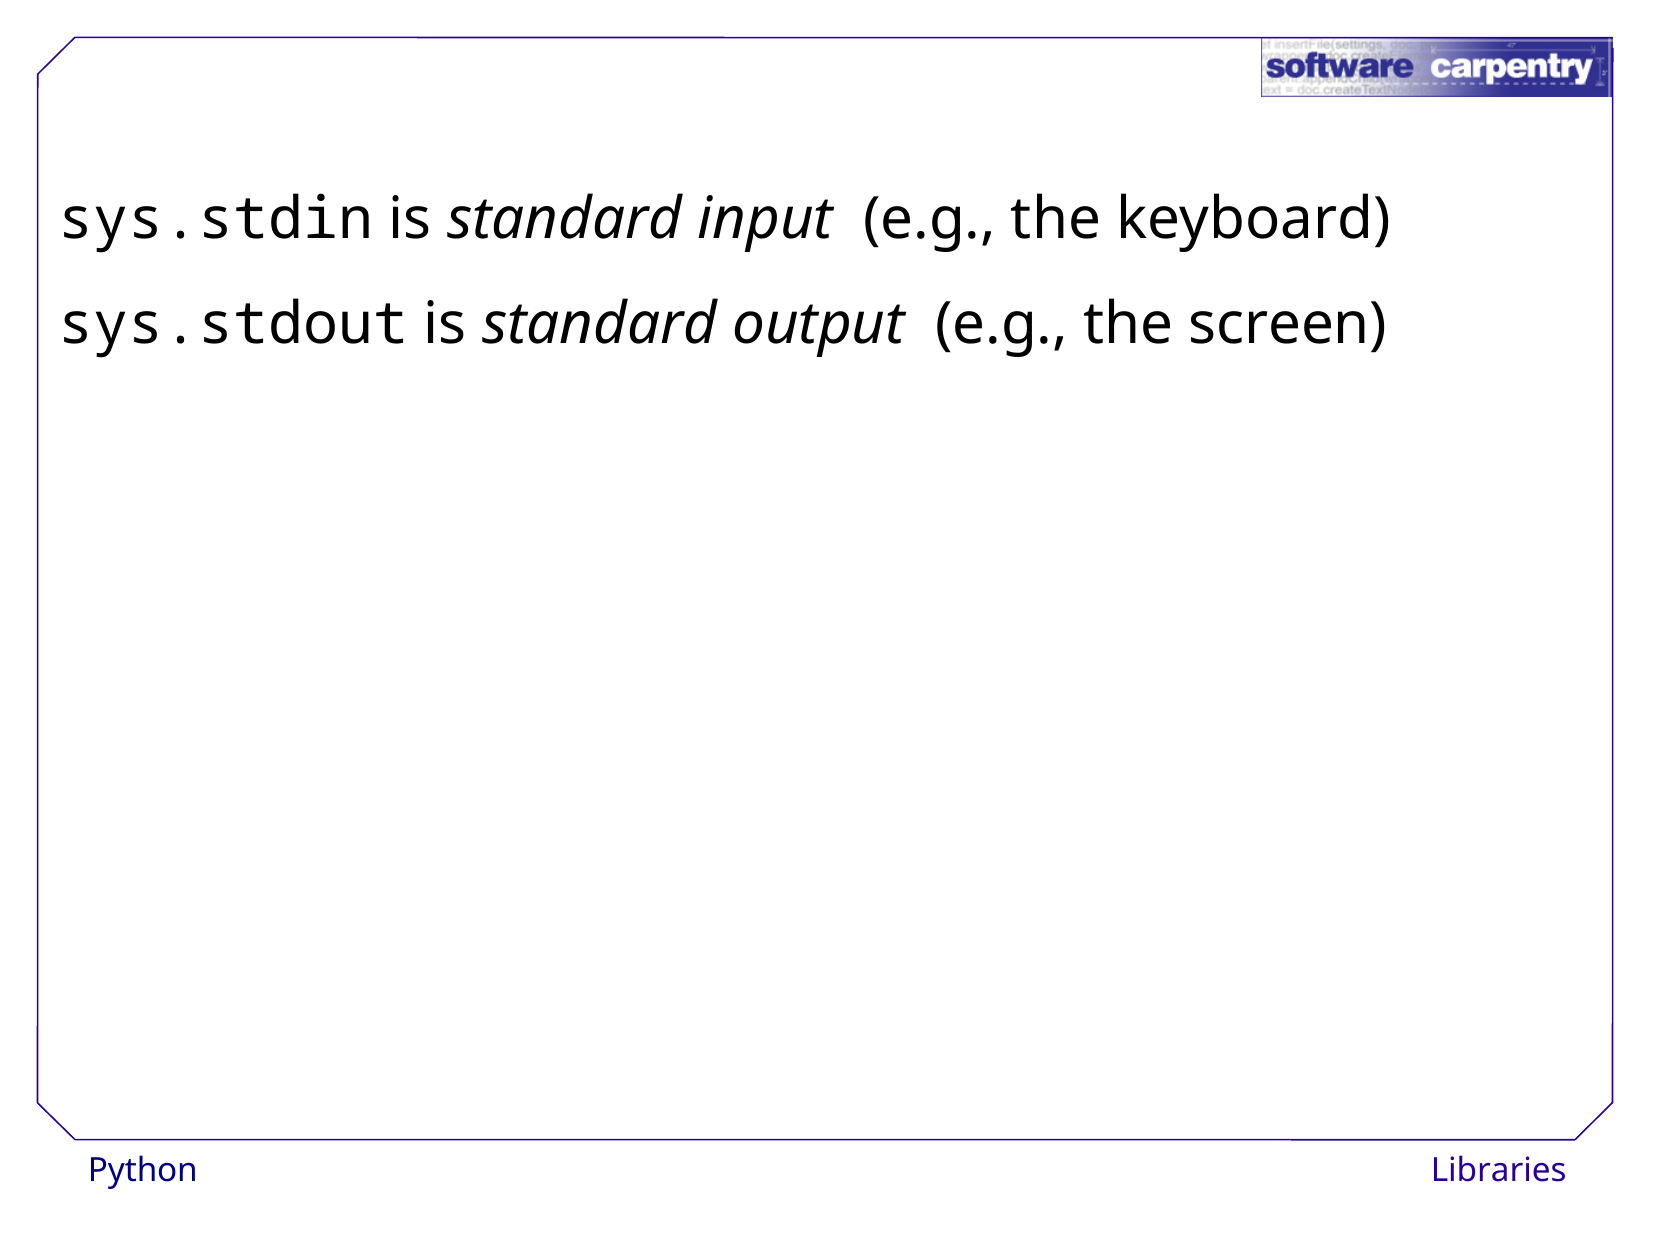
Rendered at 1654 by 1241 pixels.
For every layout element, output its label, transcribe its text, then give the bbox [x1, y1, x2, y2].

picture [1261, 39, 1613, 97]
text_box sys.stdin is standard input (e.g., the keyboard) sys.stdout is standard output (e.g., the screen) [43, 137, 1556, 364]
